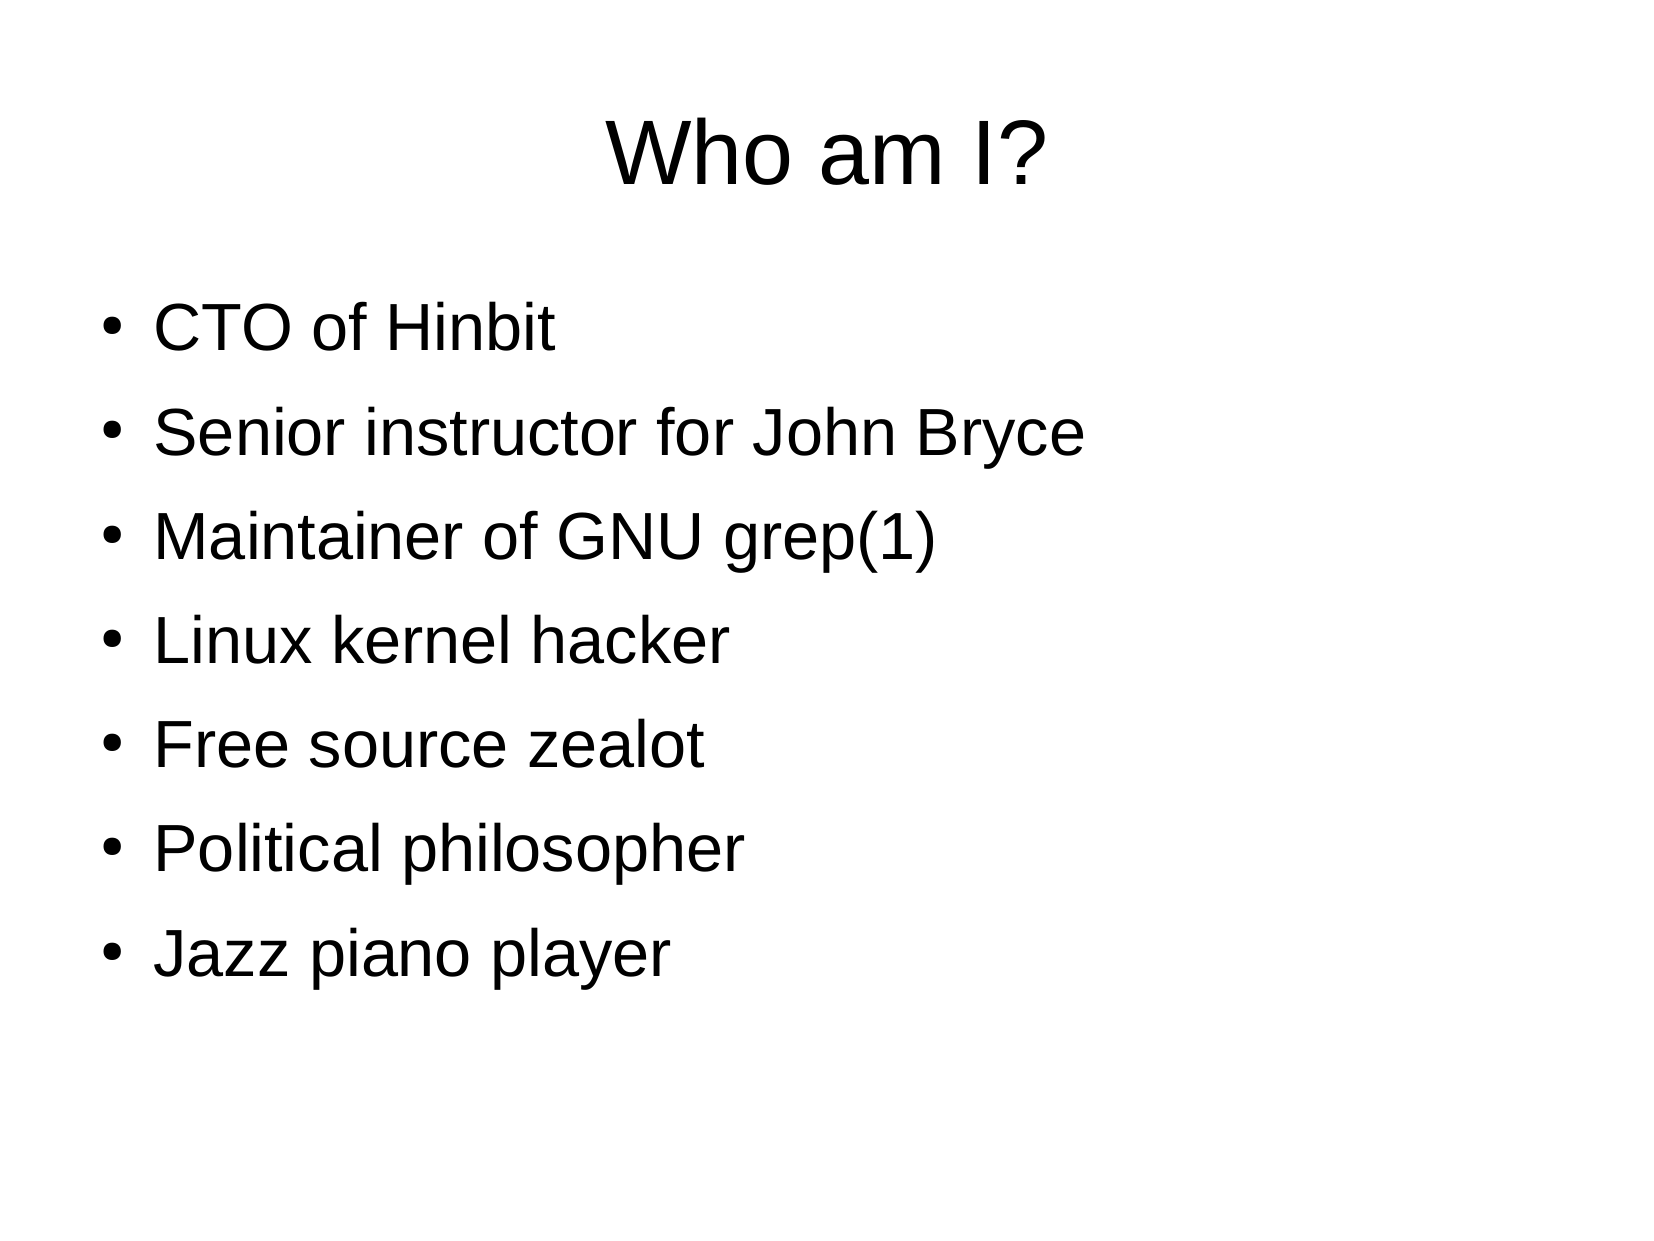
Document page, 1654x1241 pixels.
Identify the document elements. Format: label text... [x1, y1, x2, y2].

title Who am I? [82, 49, 1571, 257]
list CTO of Hinbit Senior instructor for John Bryce Maintainer of GNU grep(1) Linux kernel hacker Free source zealot Political philosopher Jazz piano player [82, 290, 1571, 1010]
